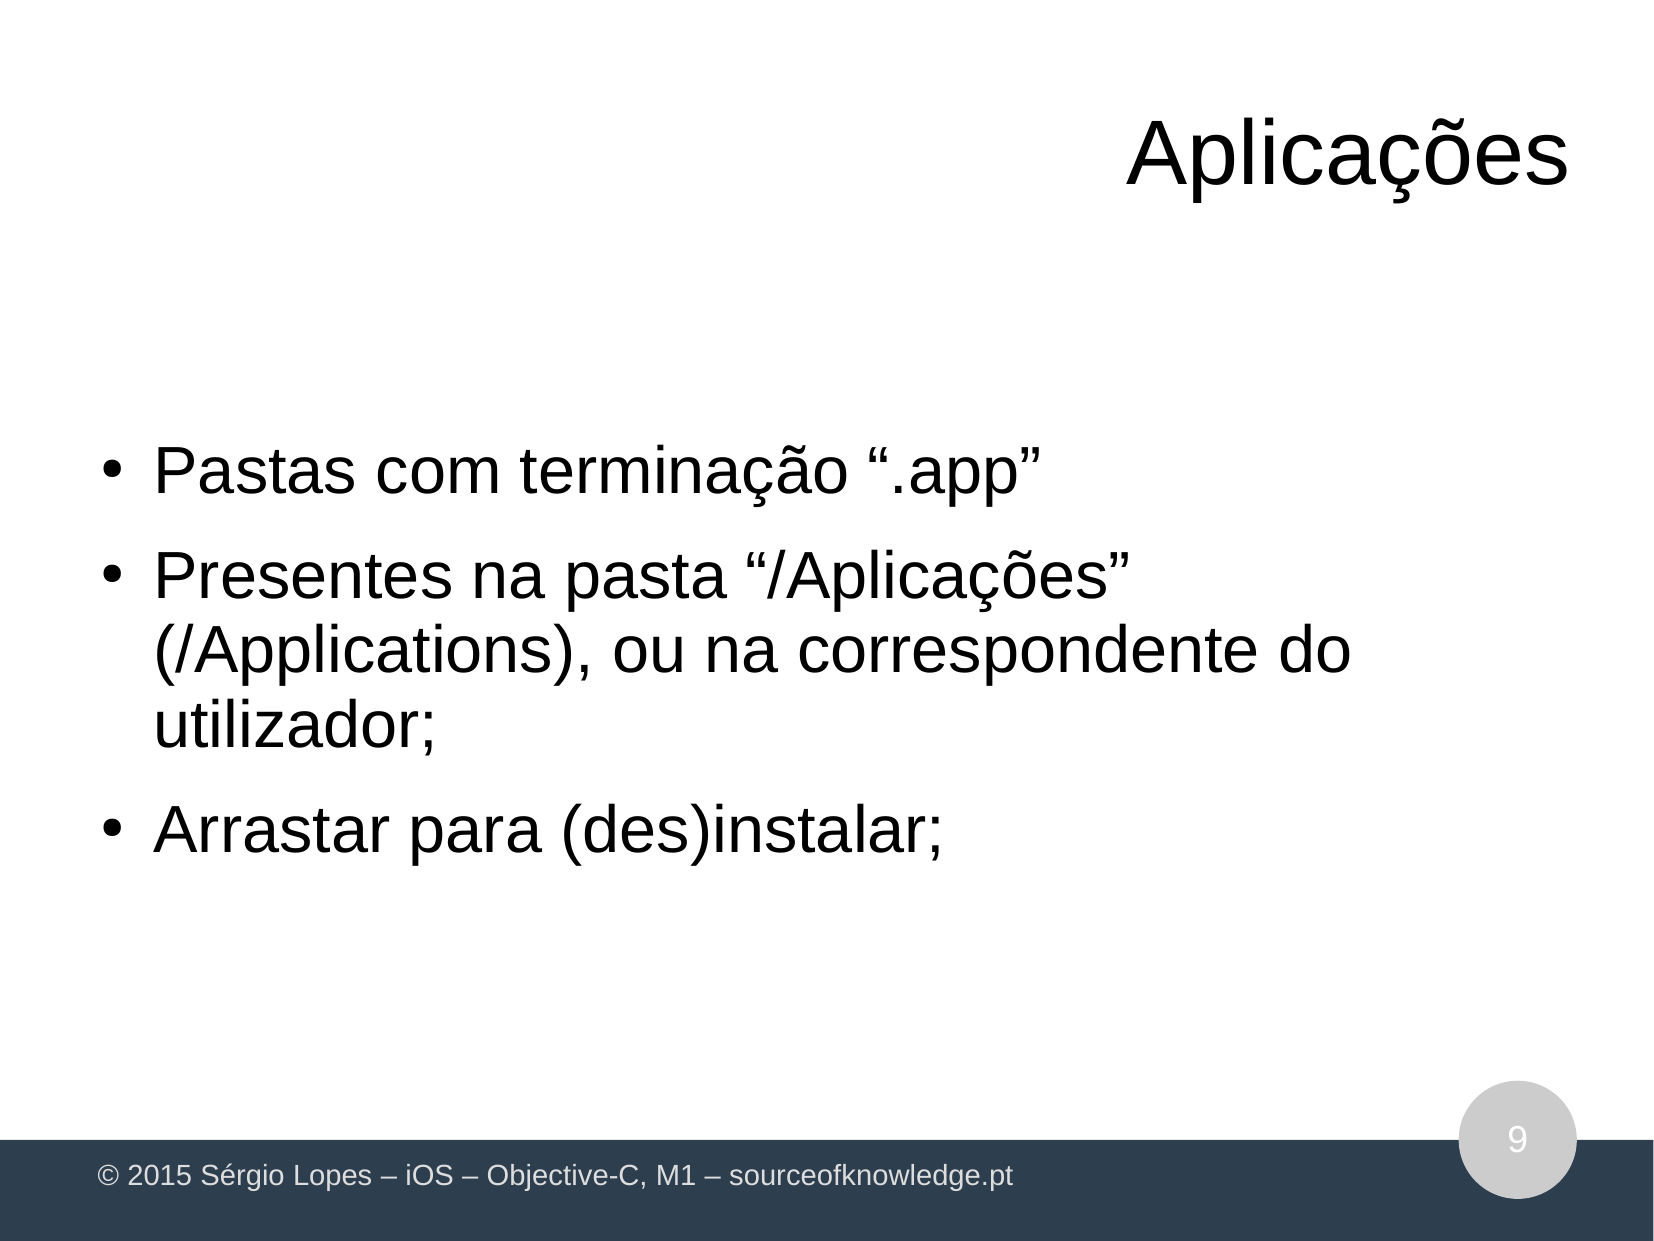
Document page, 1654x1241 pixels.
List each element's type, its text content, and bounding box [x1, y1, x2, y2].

title Aplicações [82, 49, 1571, 257]
text_box [0, 1139, 1654, 1241]
list Pastas com terminação “.app” Presentes na pasta “/Aplicações” (/Applications), ou na correspondente do utilizador; Arrastar para (des)instalar; [82, 290, 1571, 1010]
text_box 9 [1458, 1080, 1577, 1199]
text_box © 2015 Sérgio Lopes – iOS – Objective-C, M1 – sourceofknowledge.pt [82, 1151, 1026, 1199]
